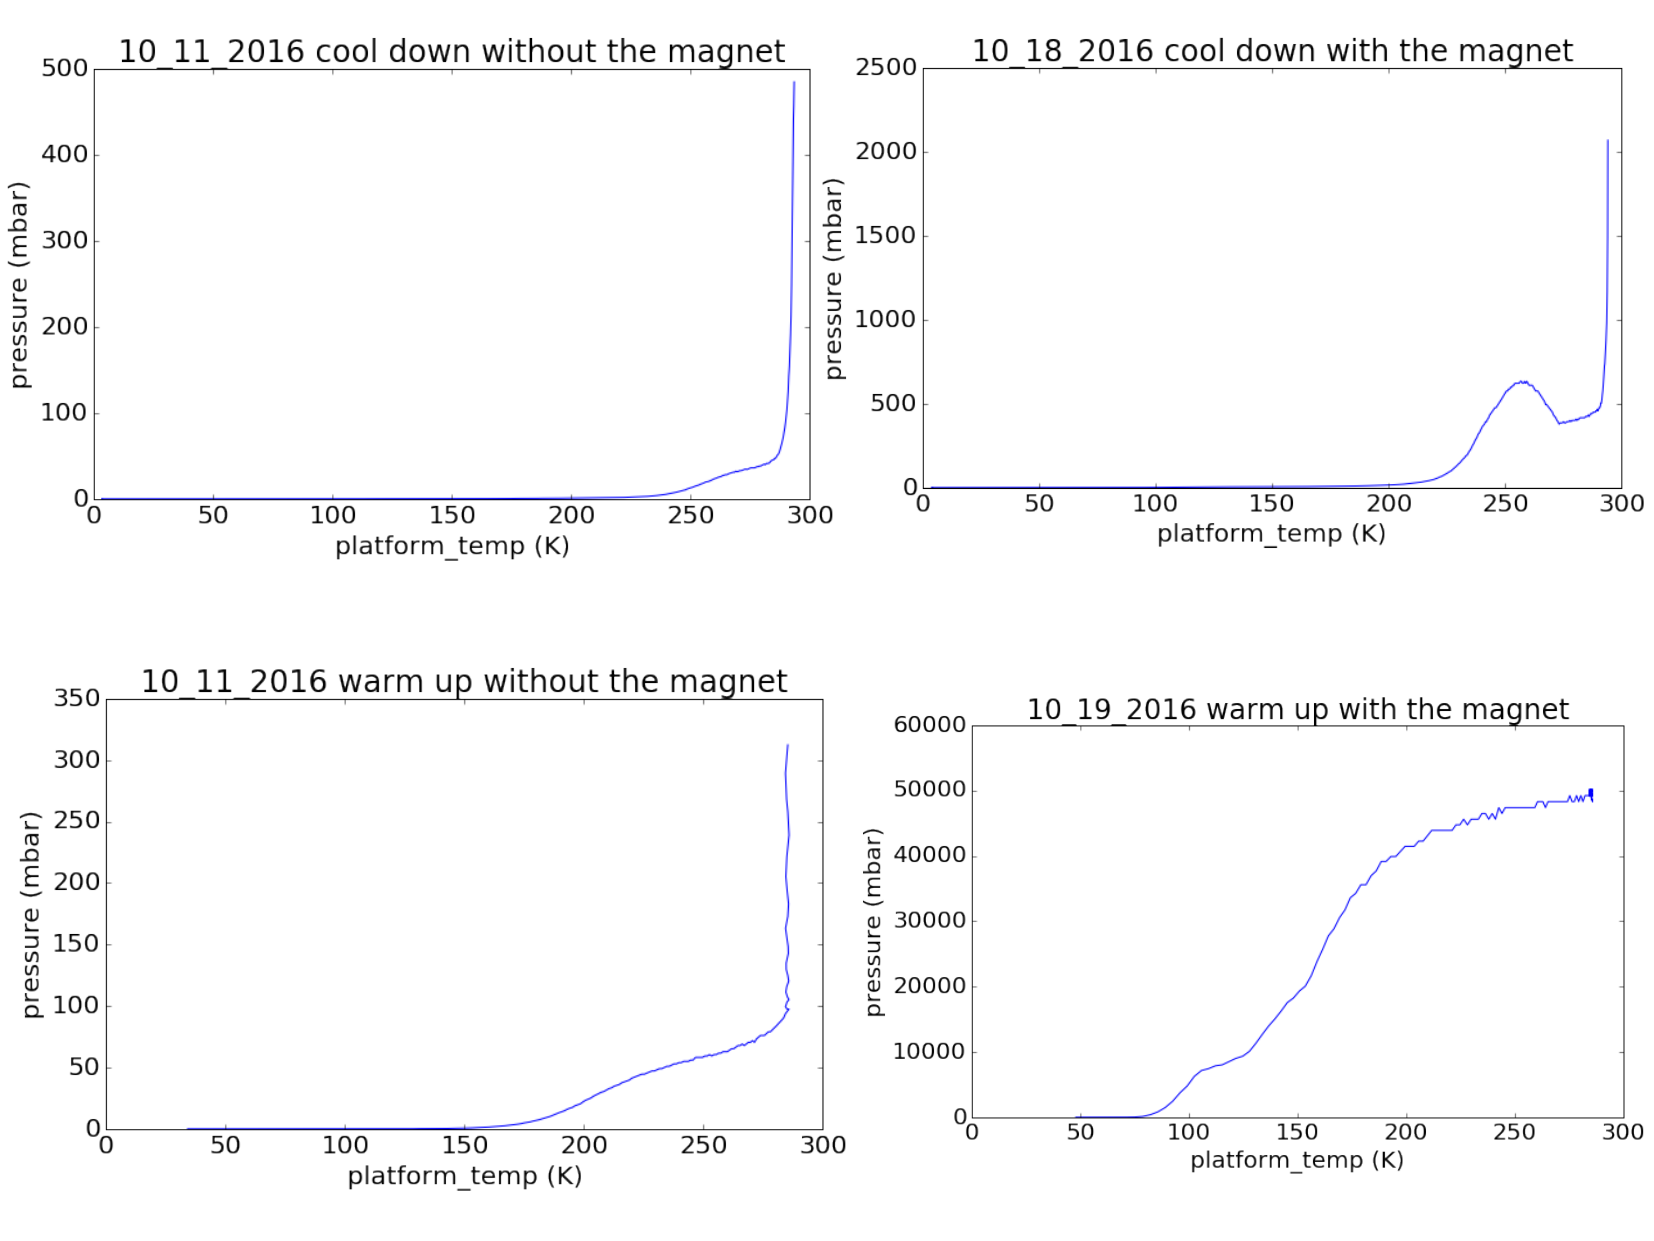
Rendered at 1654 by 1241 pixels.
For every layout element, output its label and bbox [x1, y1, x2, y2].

picture [12, 659, 1654, 1201]
picture [0, 29, 1654, 571]
